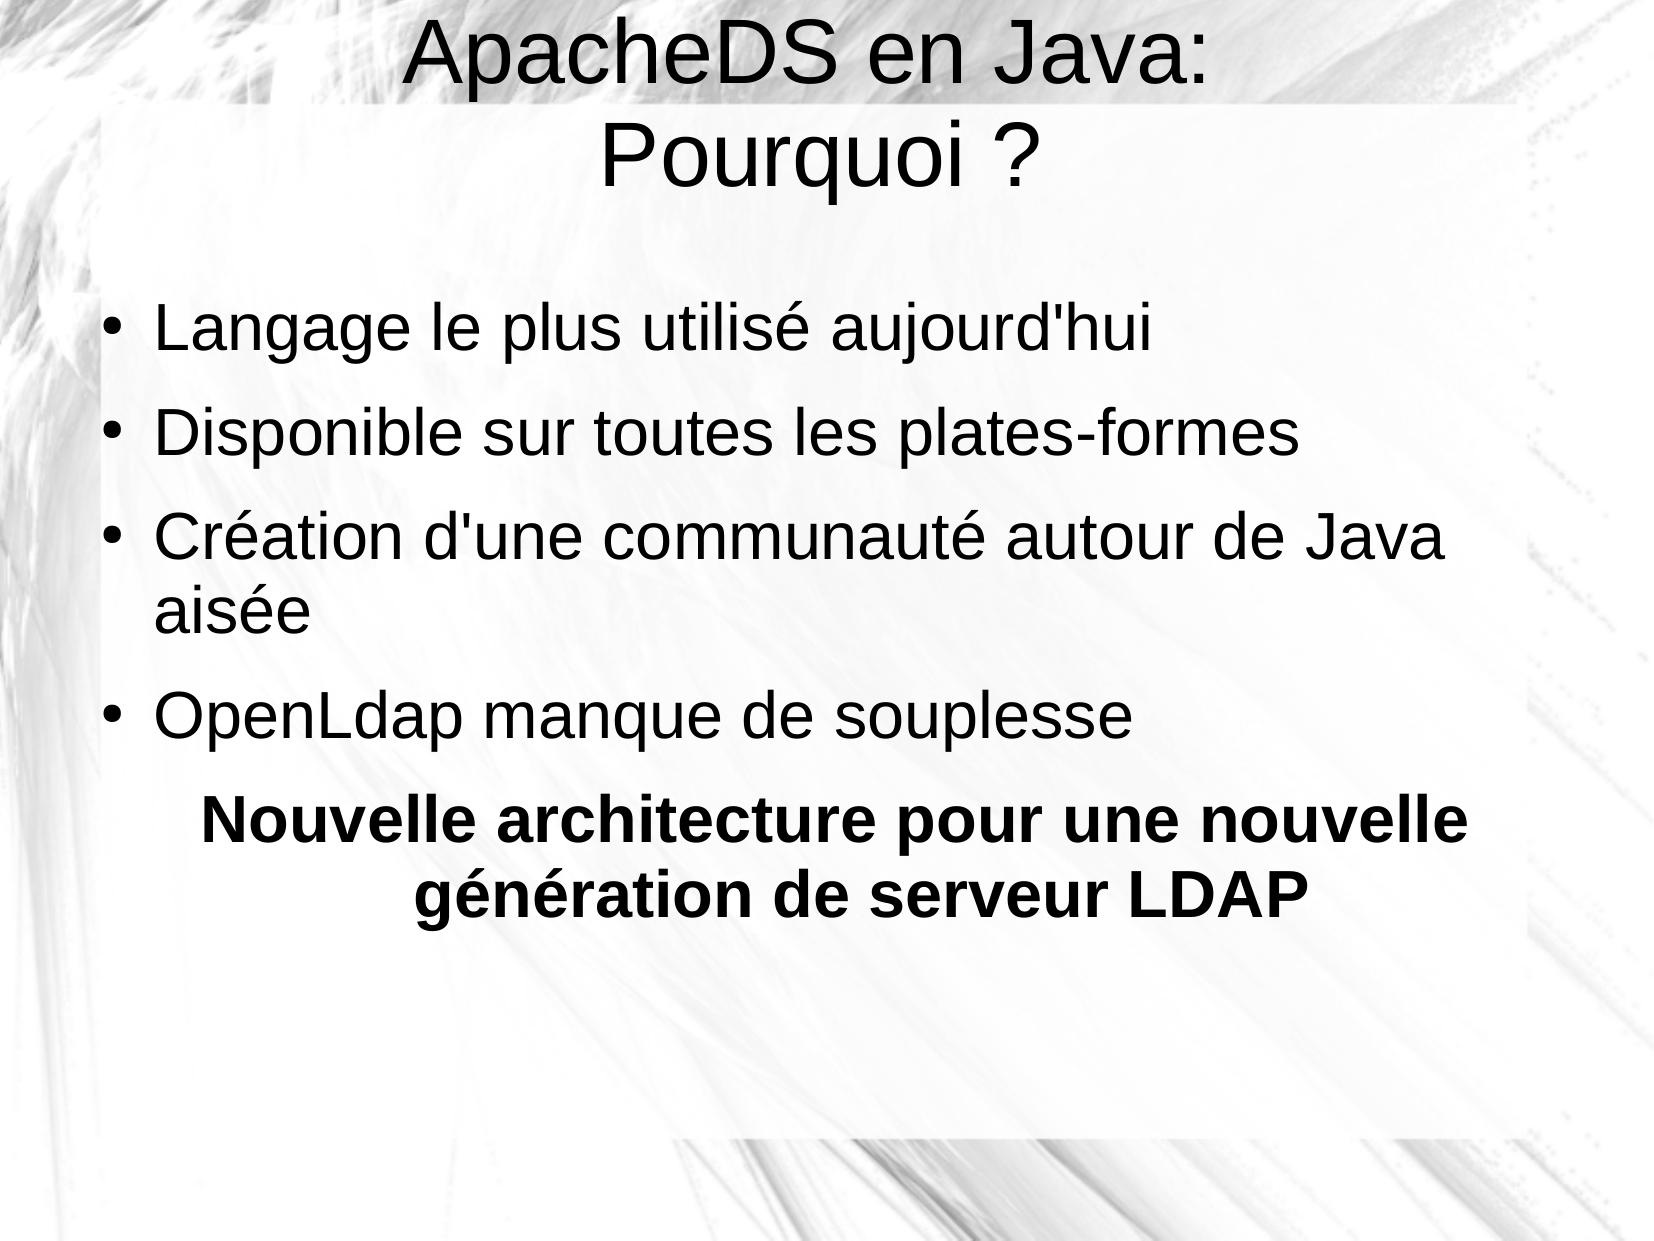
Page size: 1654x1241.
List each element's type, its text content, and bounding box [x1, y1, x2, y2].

list Langage le plus utilisé aujourd'hui Disponible sur toutes les plates-formes Création d'une communauté autour de Java aisée OpenLdap manque de souplesse Nouvelle architecture pour une nouvelle génération de serveur LDAP [82, 290, 1571, 1094]
title ApacheDS en Java: Pourquoi ? [76, 1, 1565, 207]
picture [0, 0, 1654, 1241]
